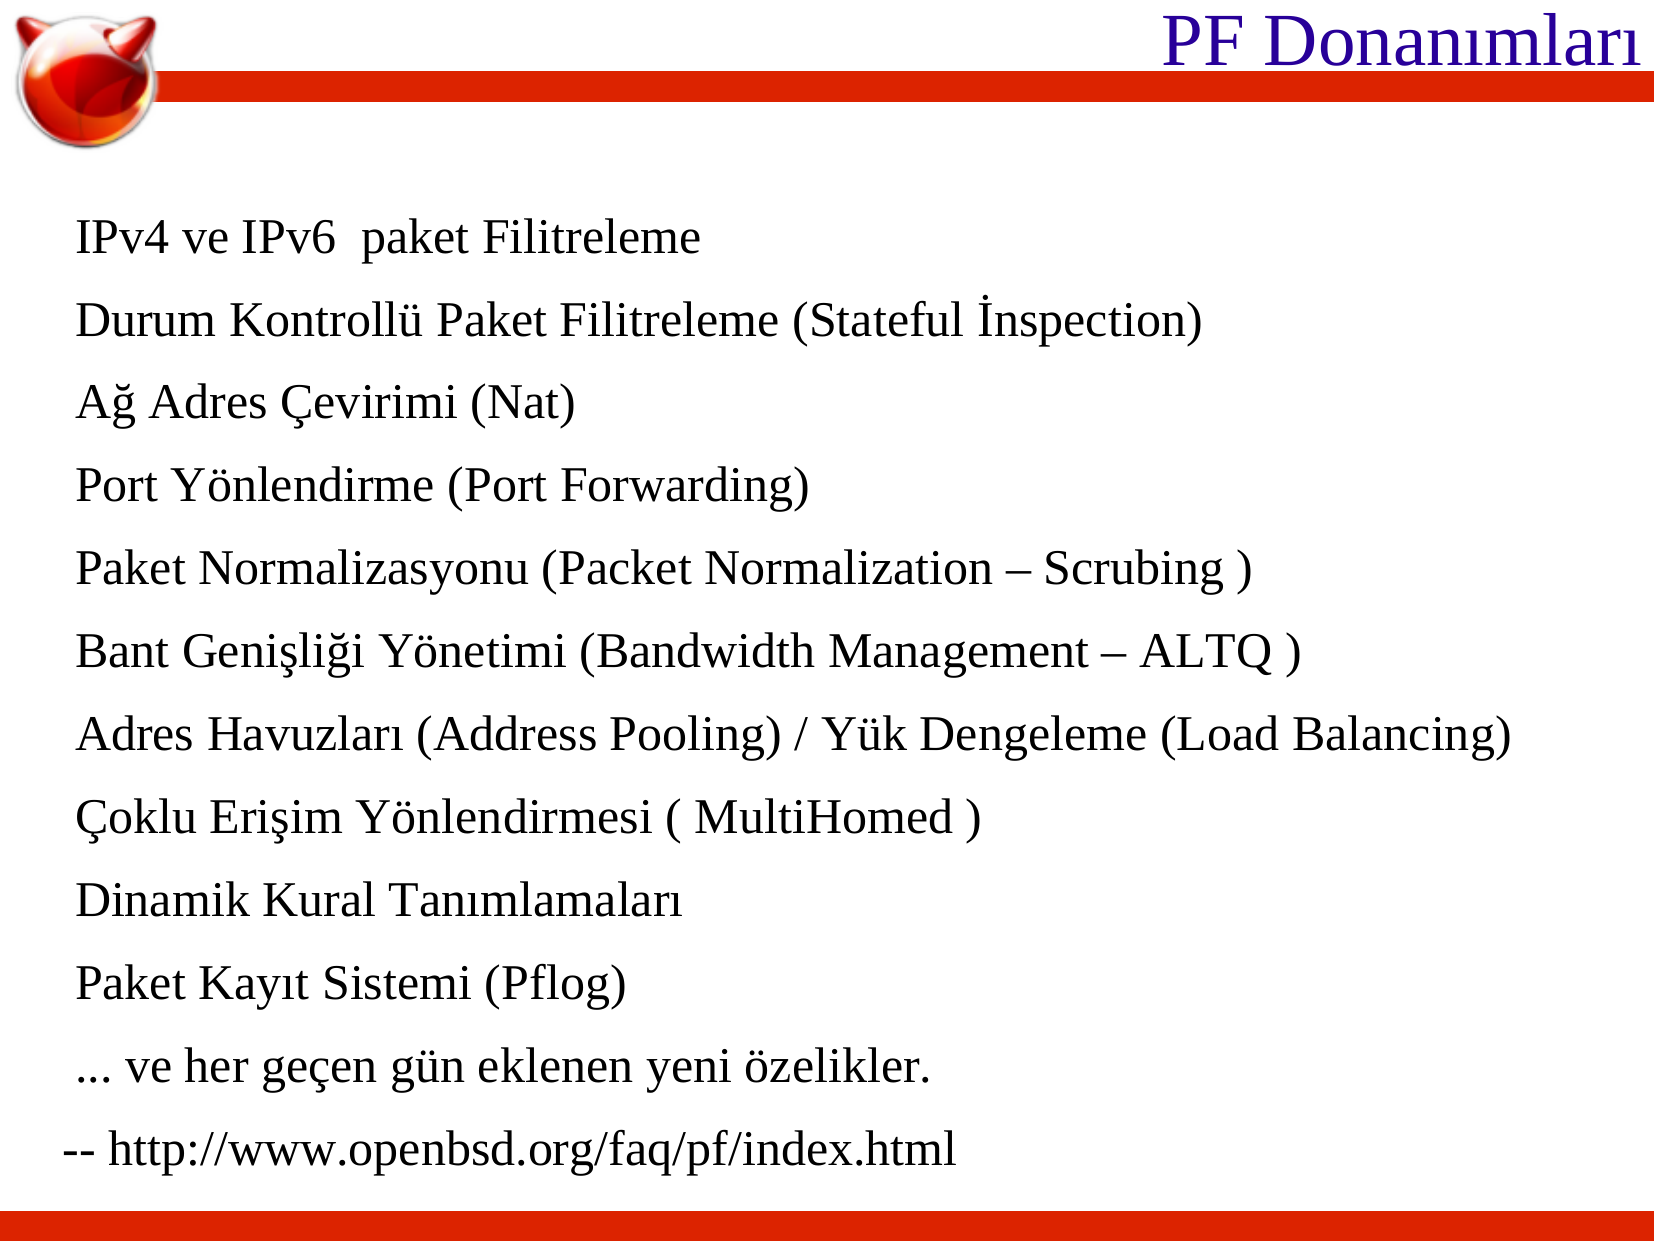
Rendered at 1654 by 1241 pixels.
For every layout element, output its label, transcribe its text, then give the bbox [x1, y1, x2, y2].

text_box [165, 71, 1654, 102]
text_box PF Donanımları [1161, 0, 1648, 83]
text_box IPv4 ve IPv6 paket Filitreleme Durum Kontrollü Paket Filitreleme (Stateful İnspection) Ağ Adres Çevirimi (Nat) Port Yönlendirme (Port Forwarding) Paket Normalizasyonu (Packet Normalization – Scrubing ) Bant Genişliği Yönetimi (Bandwidth Management – ALTQ ) Adres Havuzları (Address Pooling) / Yük Dengeleme (Load Balancing) Çoklu Erişim Yönlendirmesi ( MultiHomed ) Dinamik Kural Tanımlamaları Paket Kayıt Sistemi (Pflog) ... ve her geçen gün eklenen yeni özelikler. -- http://www.openbsd.org/faq/pf/index.html [62, 180, 1641, 1166]
text_box [0, 1211, 1654, 1241]
picture [10, 11, 165, 153]
